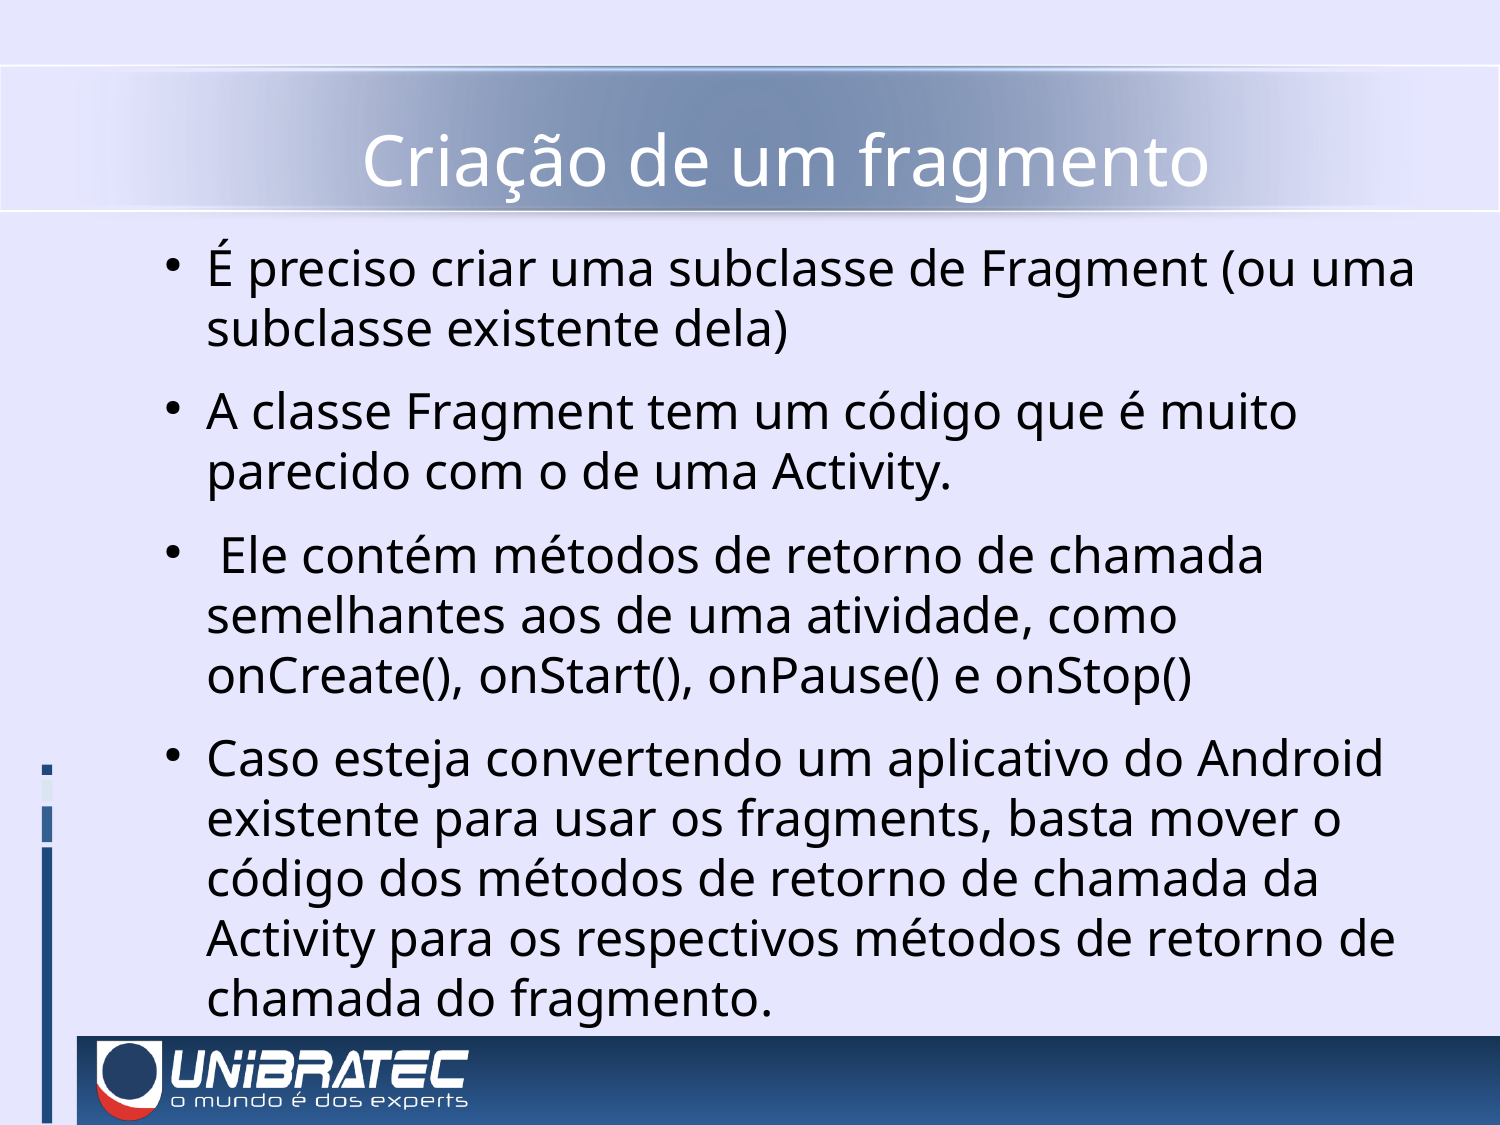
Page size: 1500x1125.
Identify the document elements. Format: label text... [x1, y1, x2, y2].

title Criação de um fragmento [150, 84, 1424, 233]
list É preciso criar uma subclasse de Fragment (ou uma subclasse existente dela) A classe Fragment tem um código que é muito parecido com o de uma Activity. Ele contém métodos de retorno de chamada semelhantes aos de uma atividade, como onCreate(), onStart(), onPause() e onStop() Caso esteja convertendo um aplicativo do Android existente para usar os fragments, basta mover o código dos métodos de retorno de chamada da Activity para os respectivos métodos de retorno de chamada do fragmento. [150, 236, 1441, 1028]
picture [0, 58, 1500, 227]
picture [96, 1040, 469, 1121]
